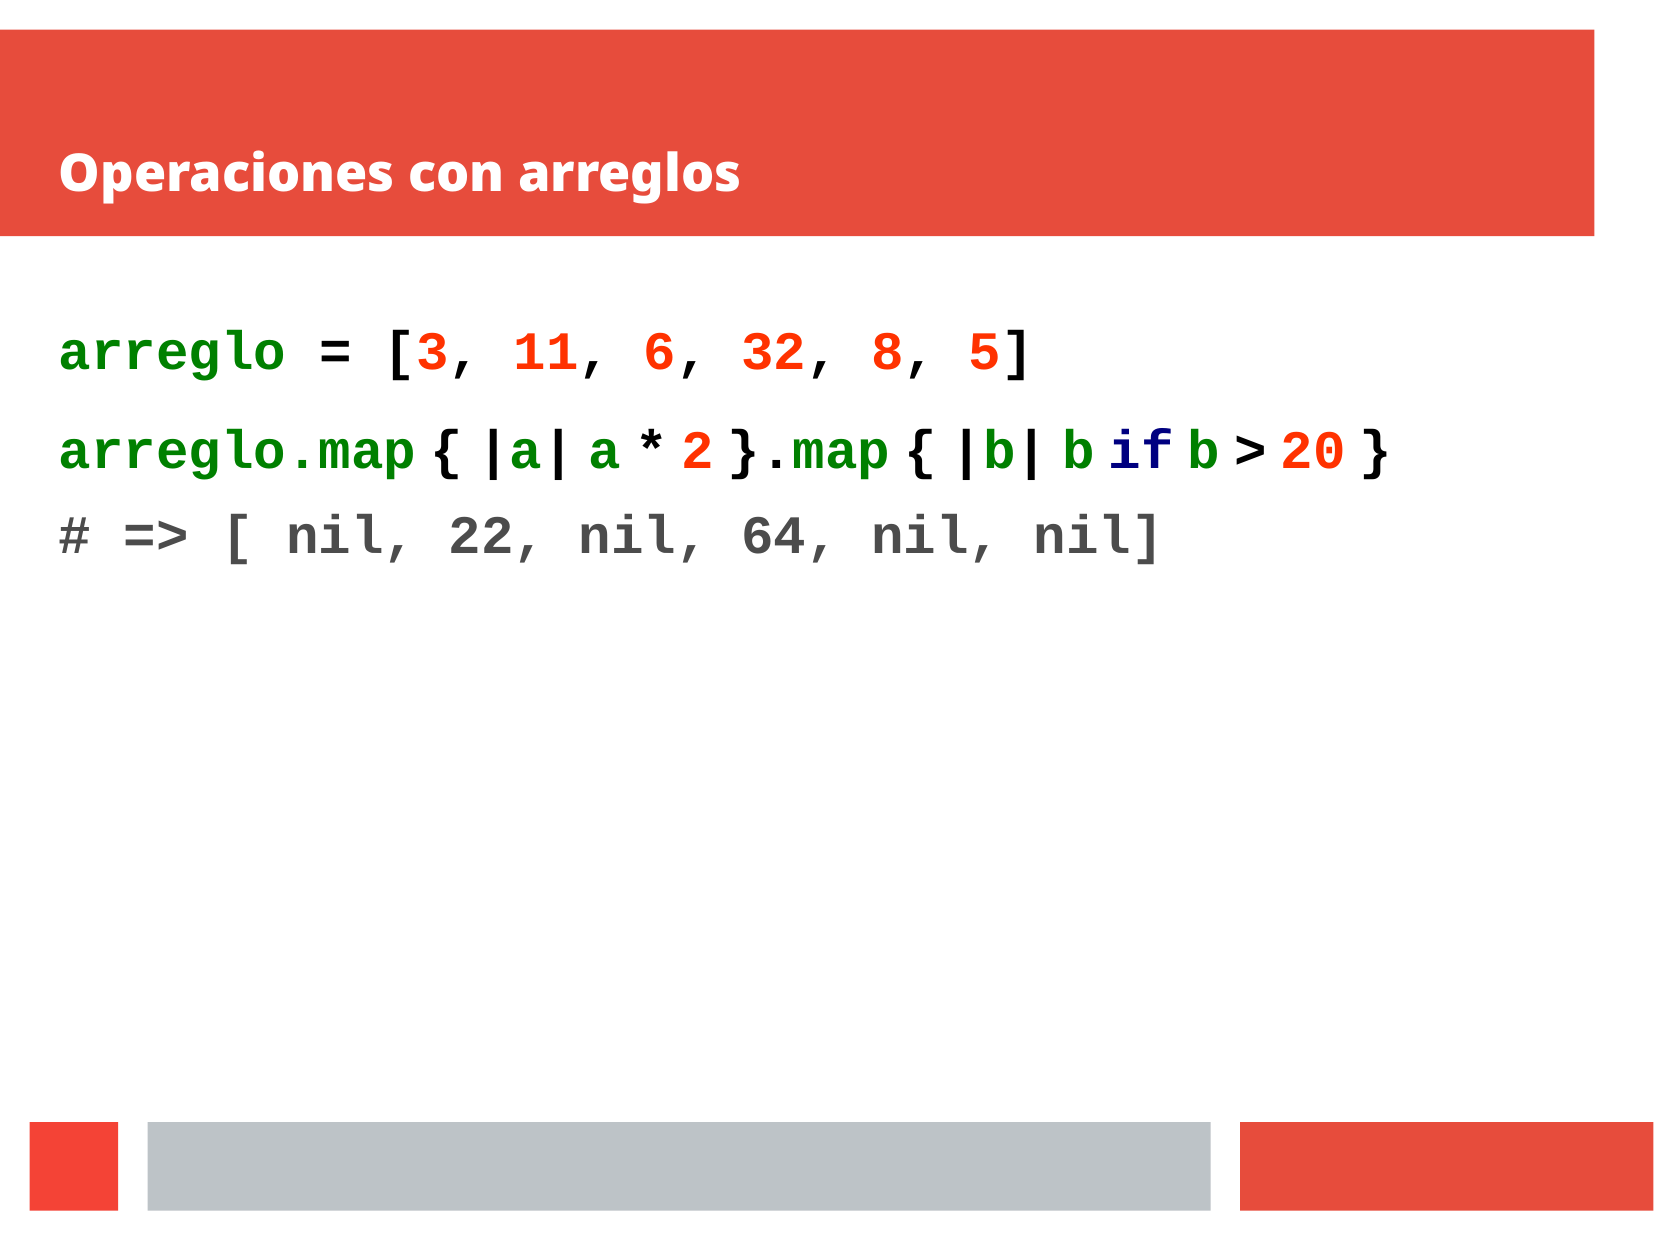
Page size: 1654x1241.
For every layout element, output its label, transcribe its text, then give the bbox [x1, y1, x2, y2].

list arreglo = [3, 11, 6, 32, 8, 5] arreglo.map { |a| a * 2 }.map { |b| b if b > 20 } # => [ nil, 22, nil, 64, nil, nil] [59, 324, 1565, 1093]
title Operaciones con arreglos [59, 59, 1595, 207]
